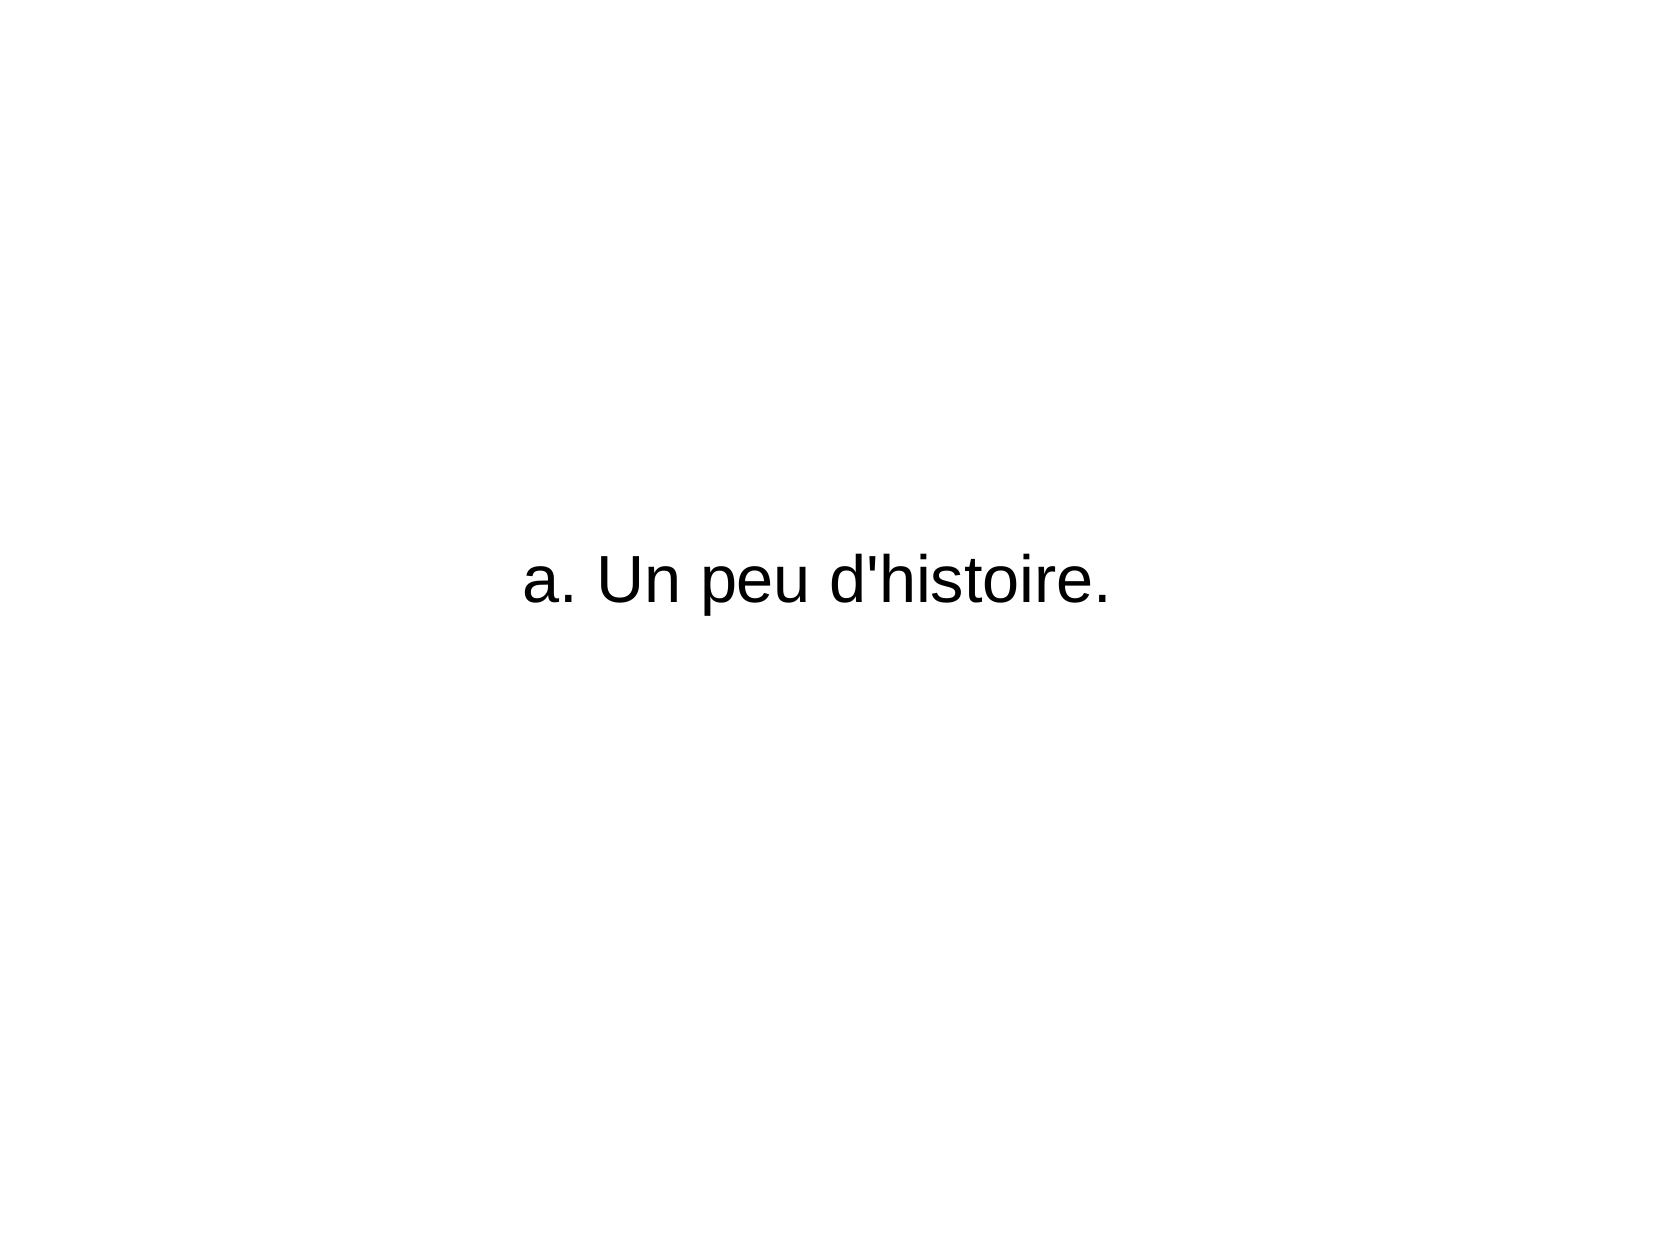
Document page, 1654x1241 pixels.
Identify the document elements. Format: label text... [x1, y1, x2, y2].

subtitle a. Un peu d'histoire. [82, 49, 1571, 1109]
